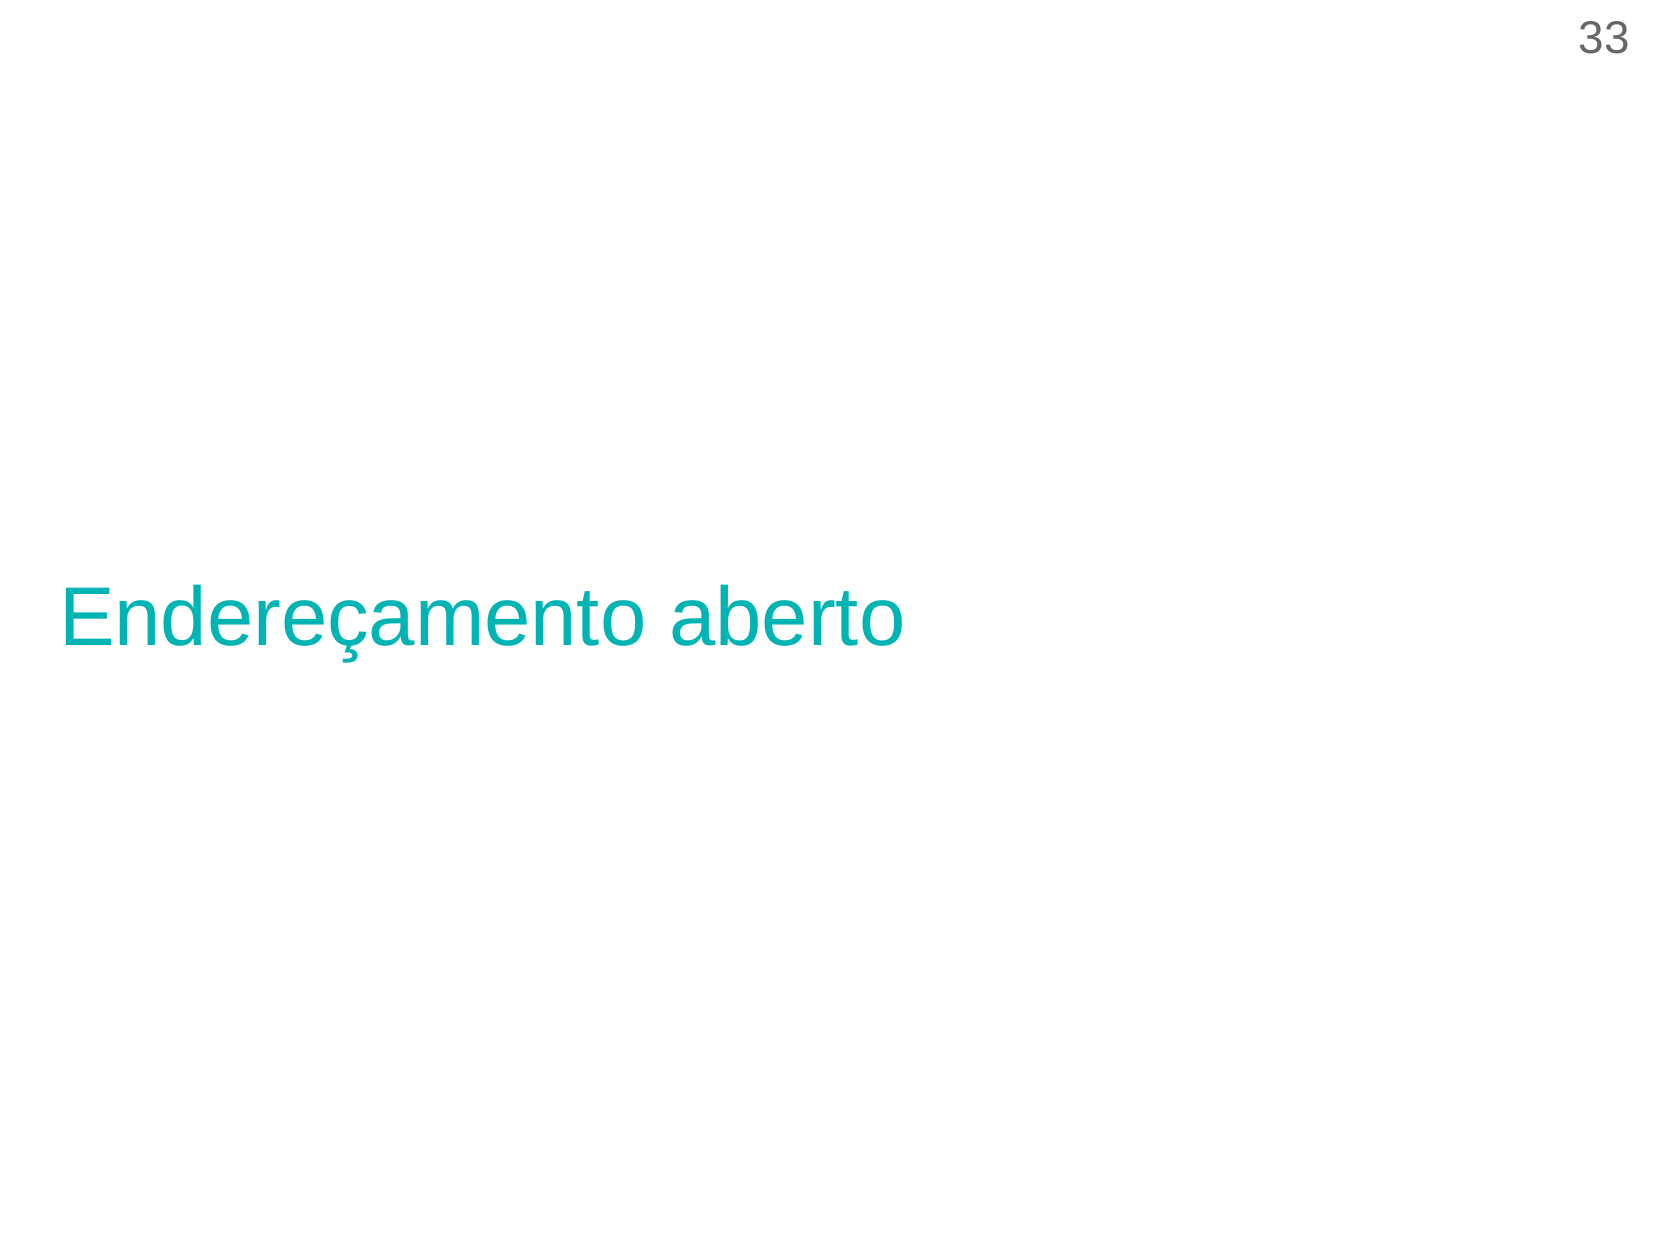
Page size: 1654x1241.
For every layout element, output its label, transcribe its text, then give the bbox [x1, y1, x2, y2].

title Endereçamento aberto [59, 29, 1595, 1211]
